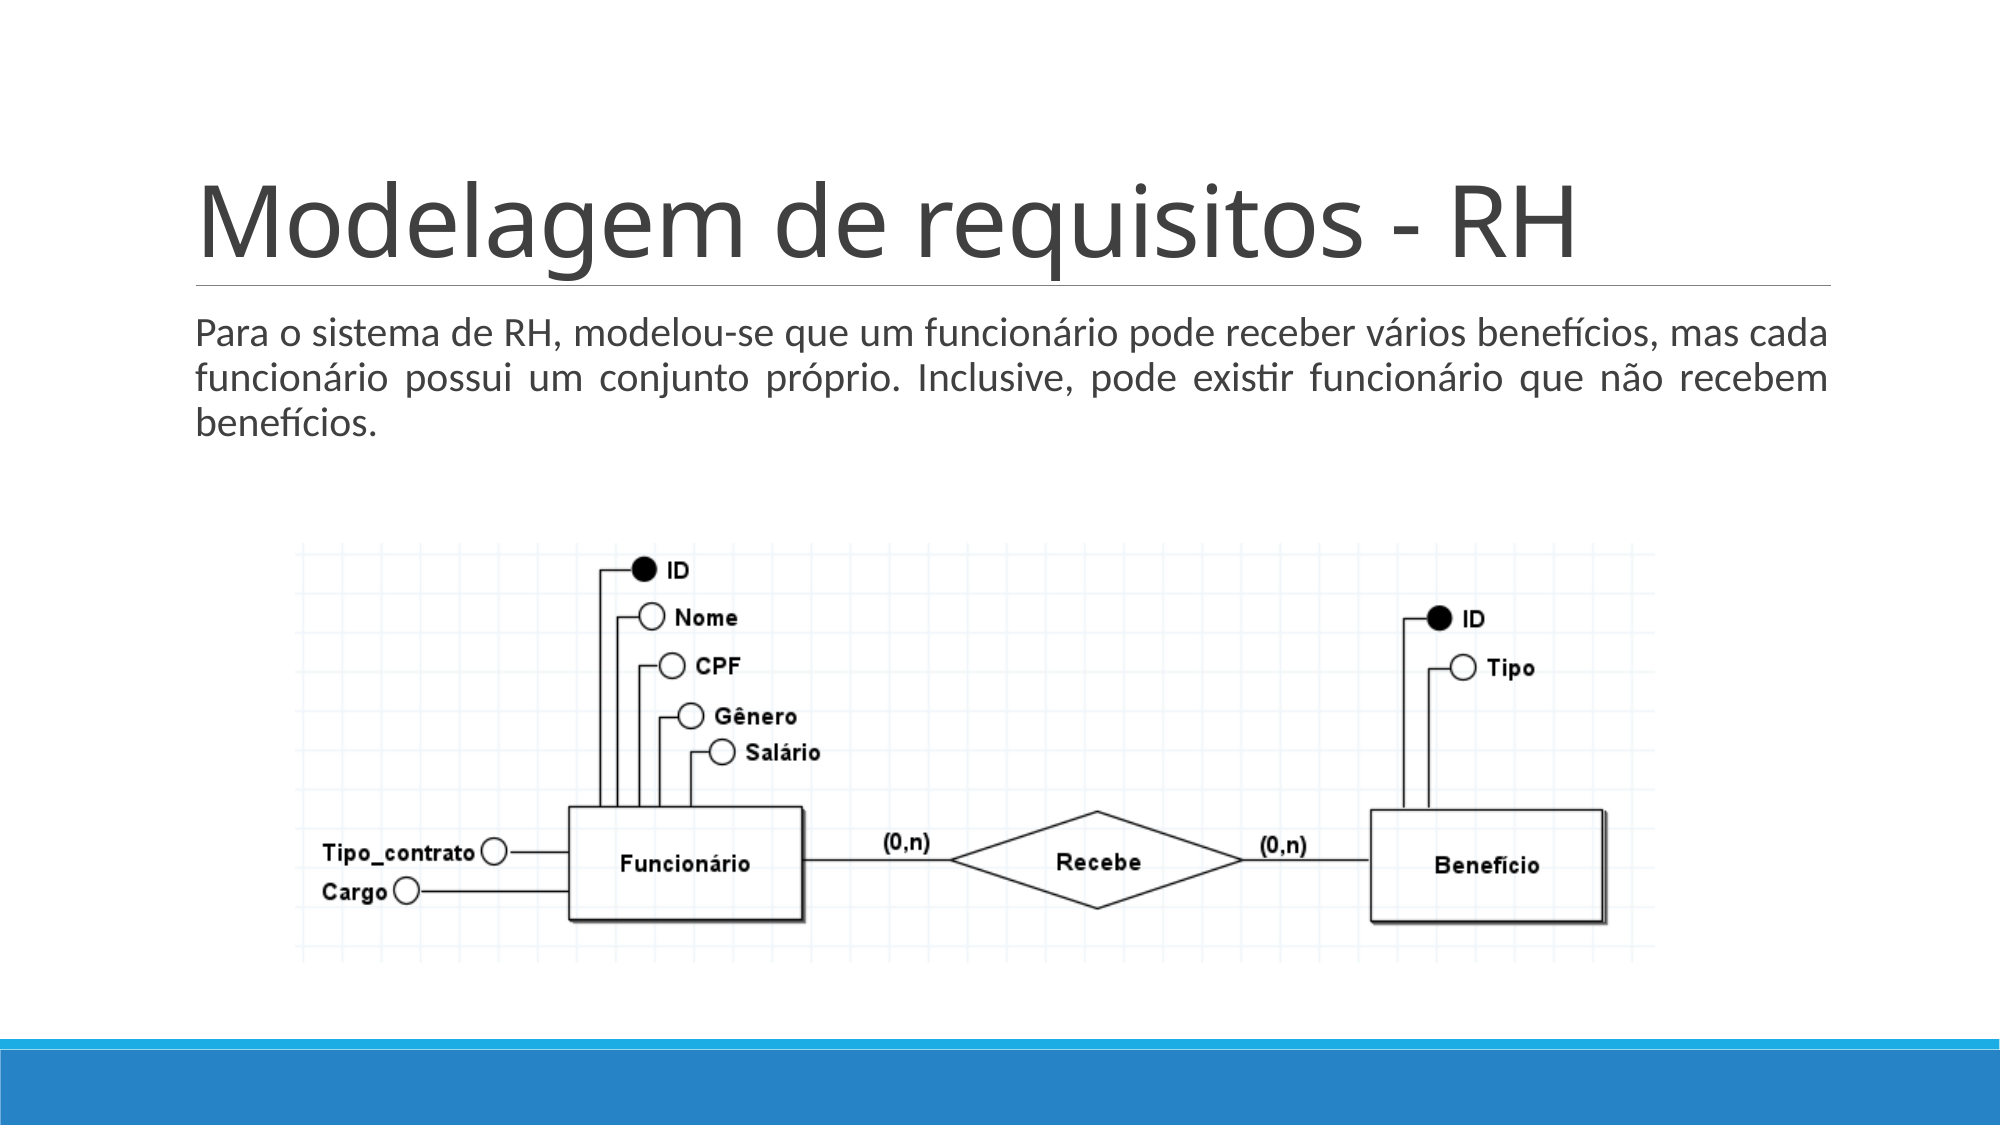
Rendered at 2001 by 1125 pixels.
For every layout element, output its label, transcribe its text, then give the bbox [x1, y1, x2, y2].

title Modelagem de requisitos - RH [180, 47, 1830, 285]
list Para o sistema de RH, modelou-se que um funcionário pode receber vários benefícios, mas cada funcionário possui um conjunto próprio. Inclusive, pode existir funcionário que não recebem benefícios. [180, 302, 1830, 963]
picture [295, 543, 1655, 963]
